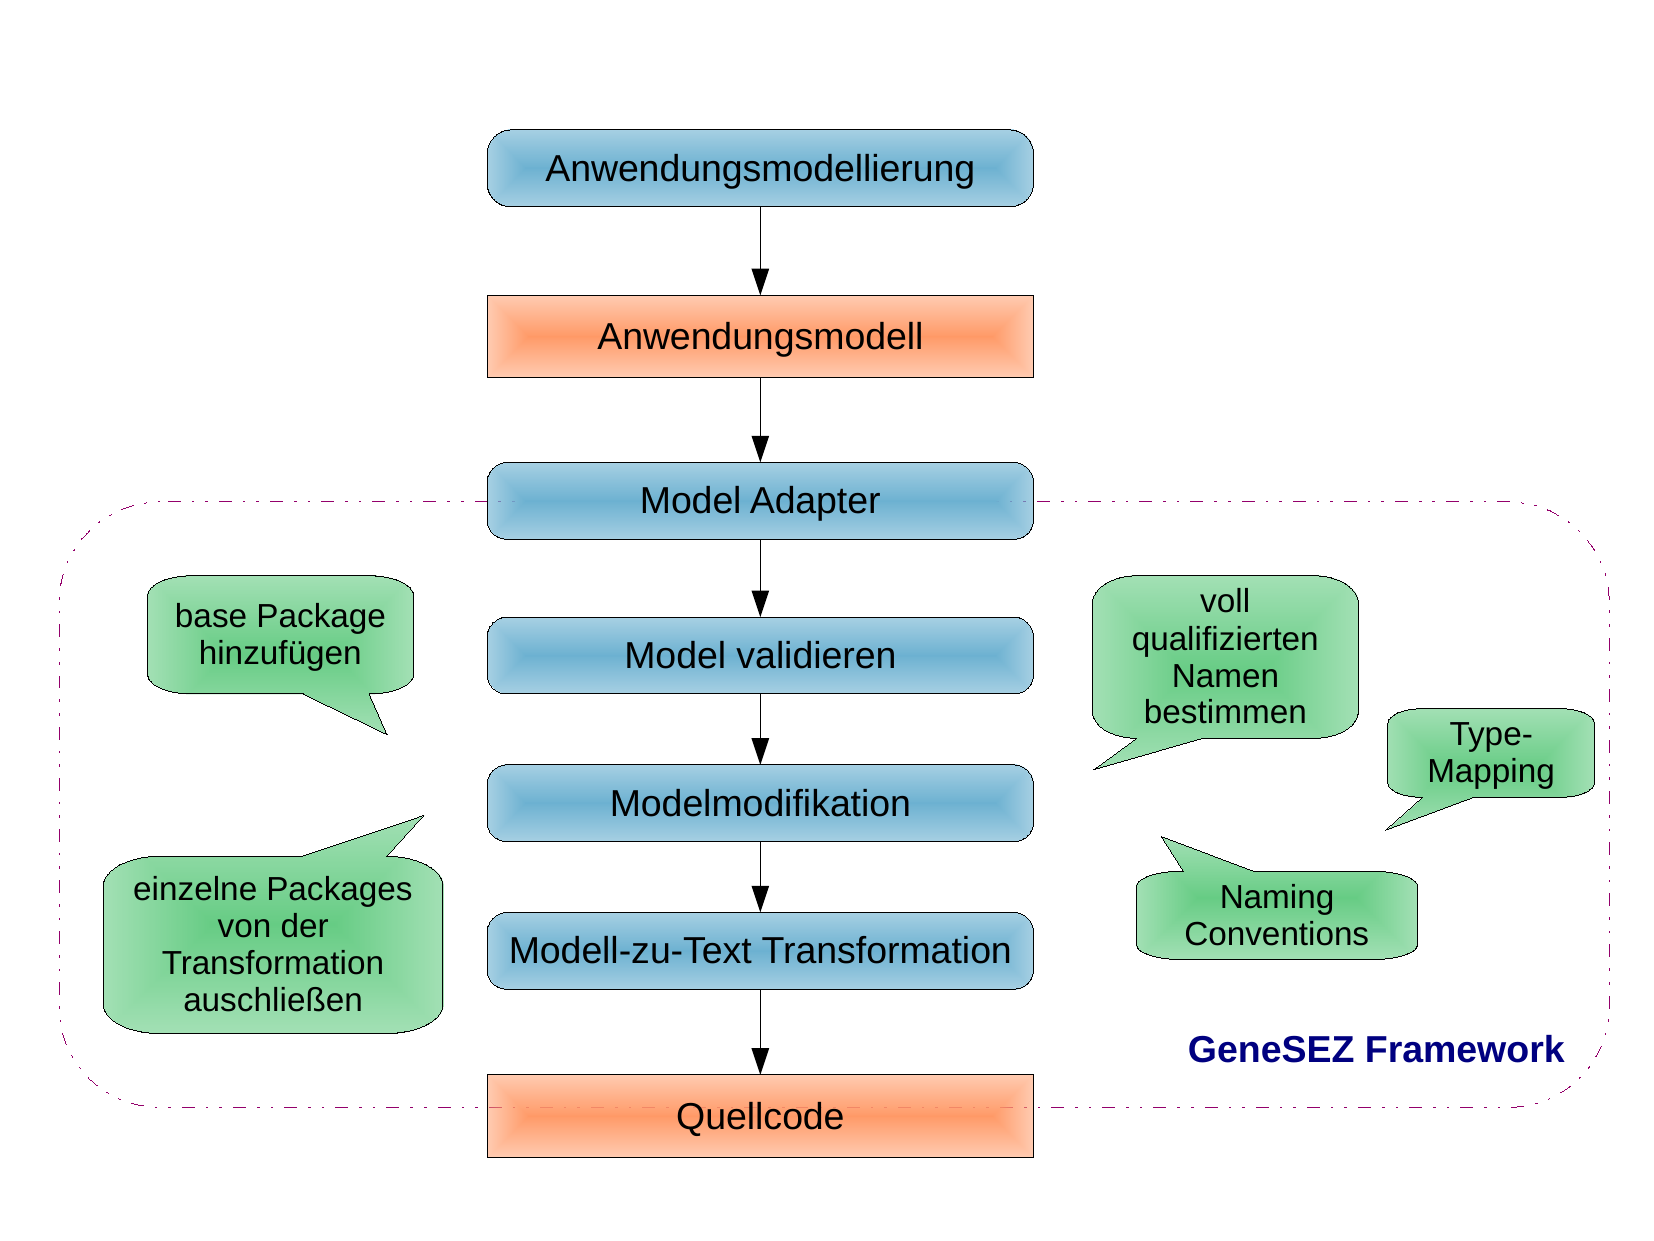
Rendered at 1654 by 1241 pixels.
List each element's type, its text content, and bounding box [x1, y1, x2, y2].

text_box Anwendungsmodell [487, 295, 1034, 378]
text_box Anwendungsmodellierung [487, 129, 1034, 207]
text_box Quellcode [487, 1074, 1034, 1158]
text_box GeneSEZ Framework [59, 501, 1610, 1108]
text_box Model Adapter [487, 462, 1034, 540]
